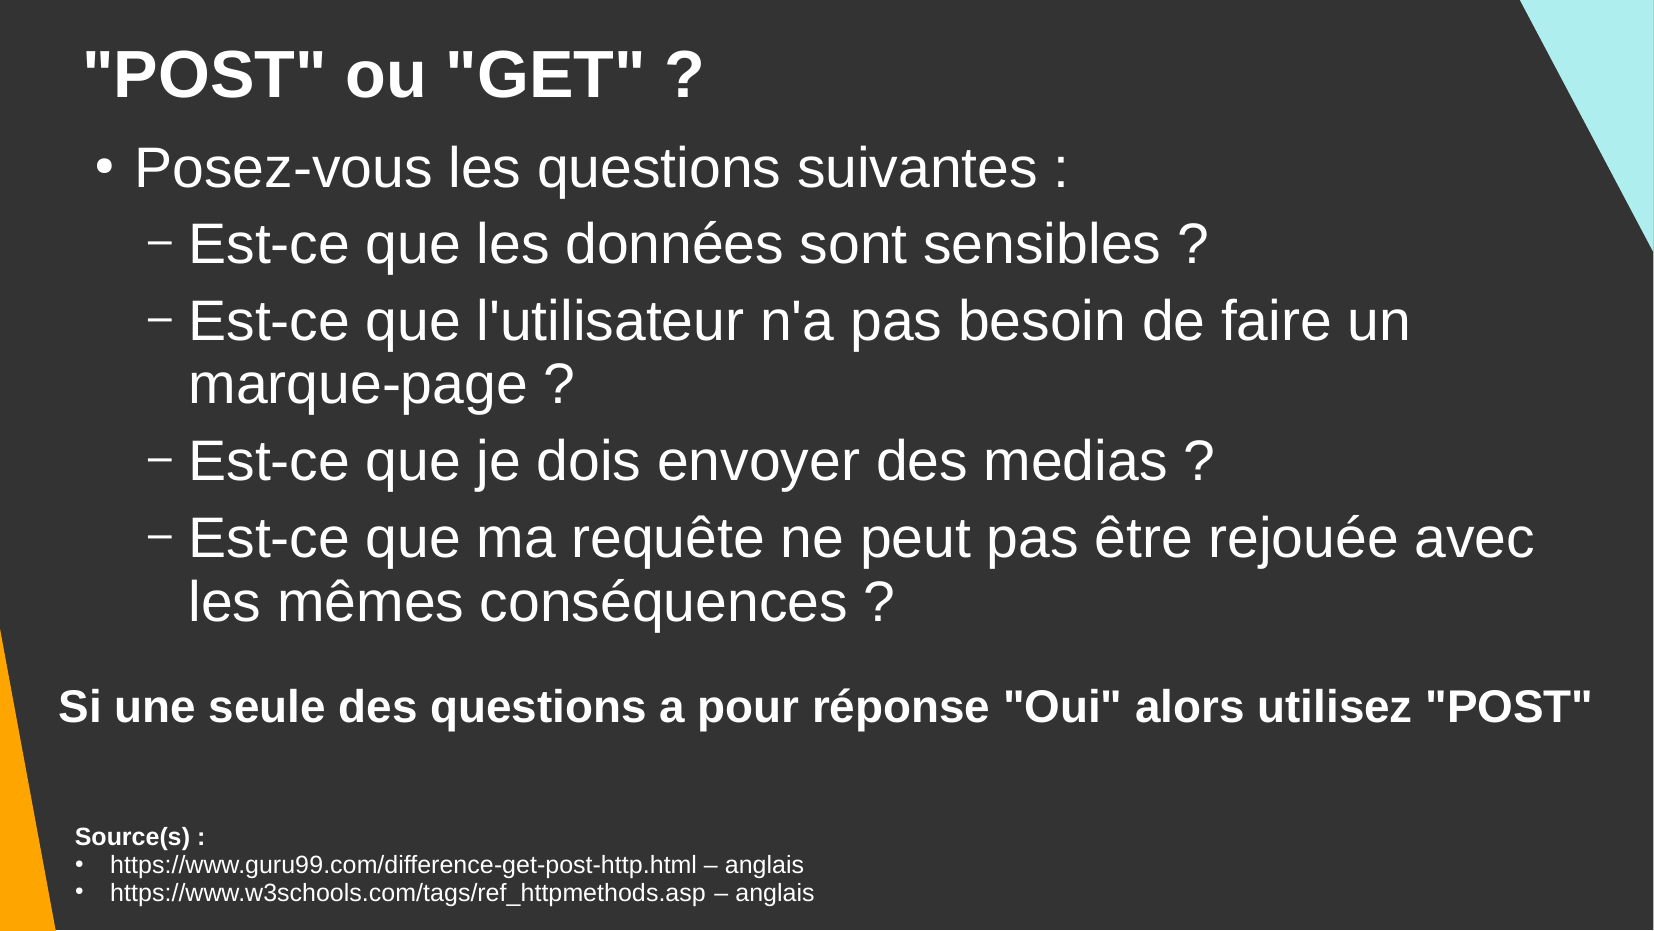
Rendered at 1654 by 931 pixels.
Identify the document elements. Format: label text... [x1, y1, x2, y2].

text_box [0, 628, 56, 931]
text_box Source(s) : https://www.guru99.com/difference-get-post-http.html – anglais https://www.w3schools.com/tags/ref_httpmethods.asp – anglais [60, 814, 1546, 914]
list Posez-vous les questions suivantes : Est-ce que les données sont sensibles ? Est-ce que l'utilisateur n'a pas besoin de faire un marque-page ? Est-ce que je dois envoyer des medias ? Est-ce que ma requête ne peut pas être rejouée avec les mêmes conséquences ? [80, 135, 1605, 638]
text_box Si une seule des questions a pour réponse "Oui" alors utilisez "POST" [29, 673, 1625, 745]
title "POST" ou "GET" ? [82, 37, 1571, 114]
text_box [1519, 0, 1654, 254]
